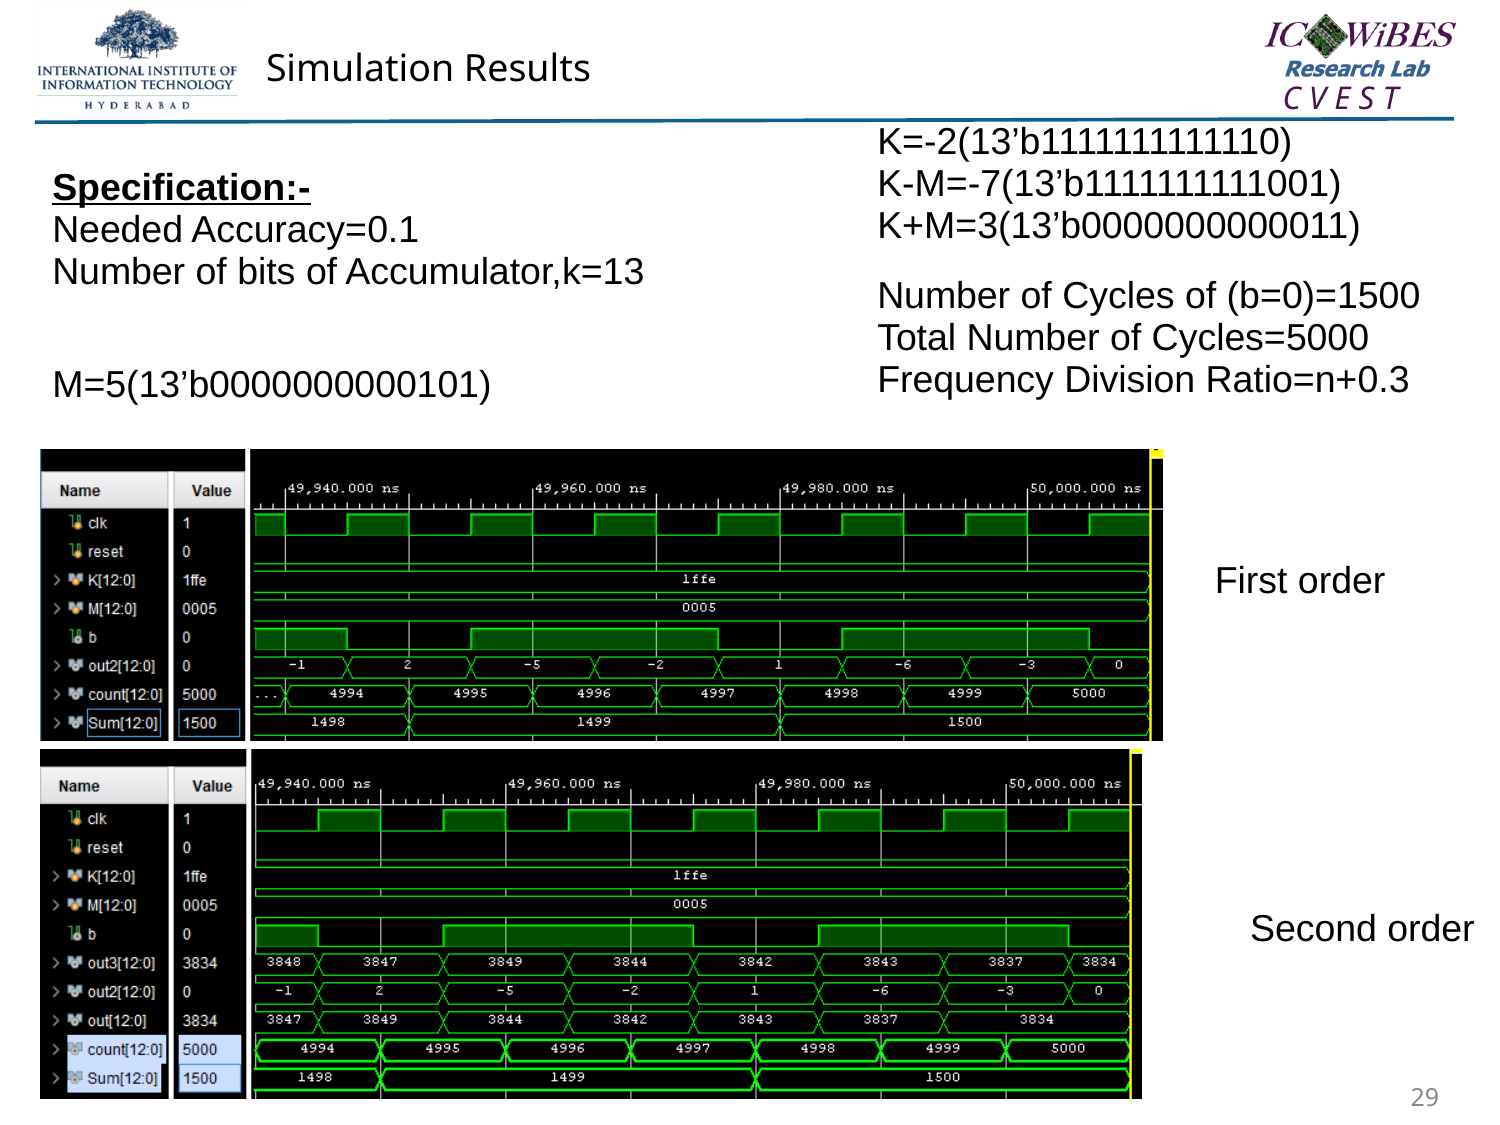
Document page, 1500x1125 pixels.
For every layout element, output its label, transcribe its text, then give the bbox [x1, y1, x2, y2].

slide_number <number> [1329, 1074, 1455, 1123]
text_box First order [1200, 552, 1401, 609]
text_box K=-2(13’b1111111111110) K-M=-7(13’b1111111111001) K+M=3(13’b0000000000011) [862, 112, 1376, 267]
picture [1261, 12, 1458, 82]
text_box Specification:- Needed Accuracy=0.1 Number of bits of Accumulator,k=13 [37, 159, 660, 300]
picture [40, 749, 1142, 1099]
text_box Number of Cycles of (b=0)=1500 Total Number of Cycles=5000 Frequency Division Ratio=n+0.3 [862, 267, 1463, 451]
title Simulation Results [251, 23, 1195, 110]
picture [31, 2, 247, 115]
picture [40, 449, 1163, 741]
text_box M=5(13’b0000000000101) [37, 355, 507, 413]
text_box Second order [1235, 900, 1490, 957]
